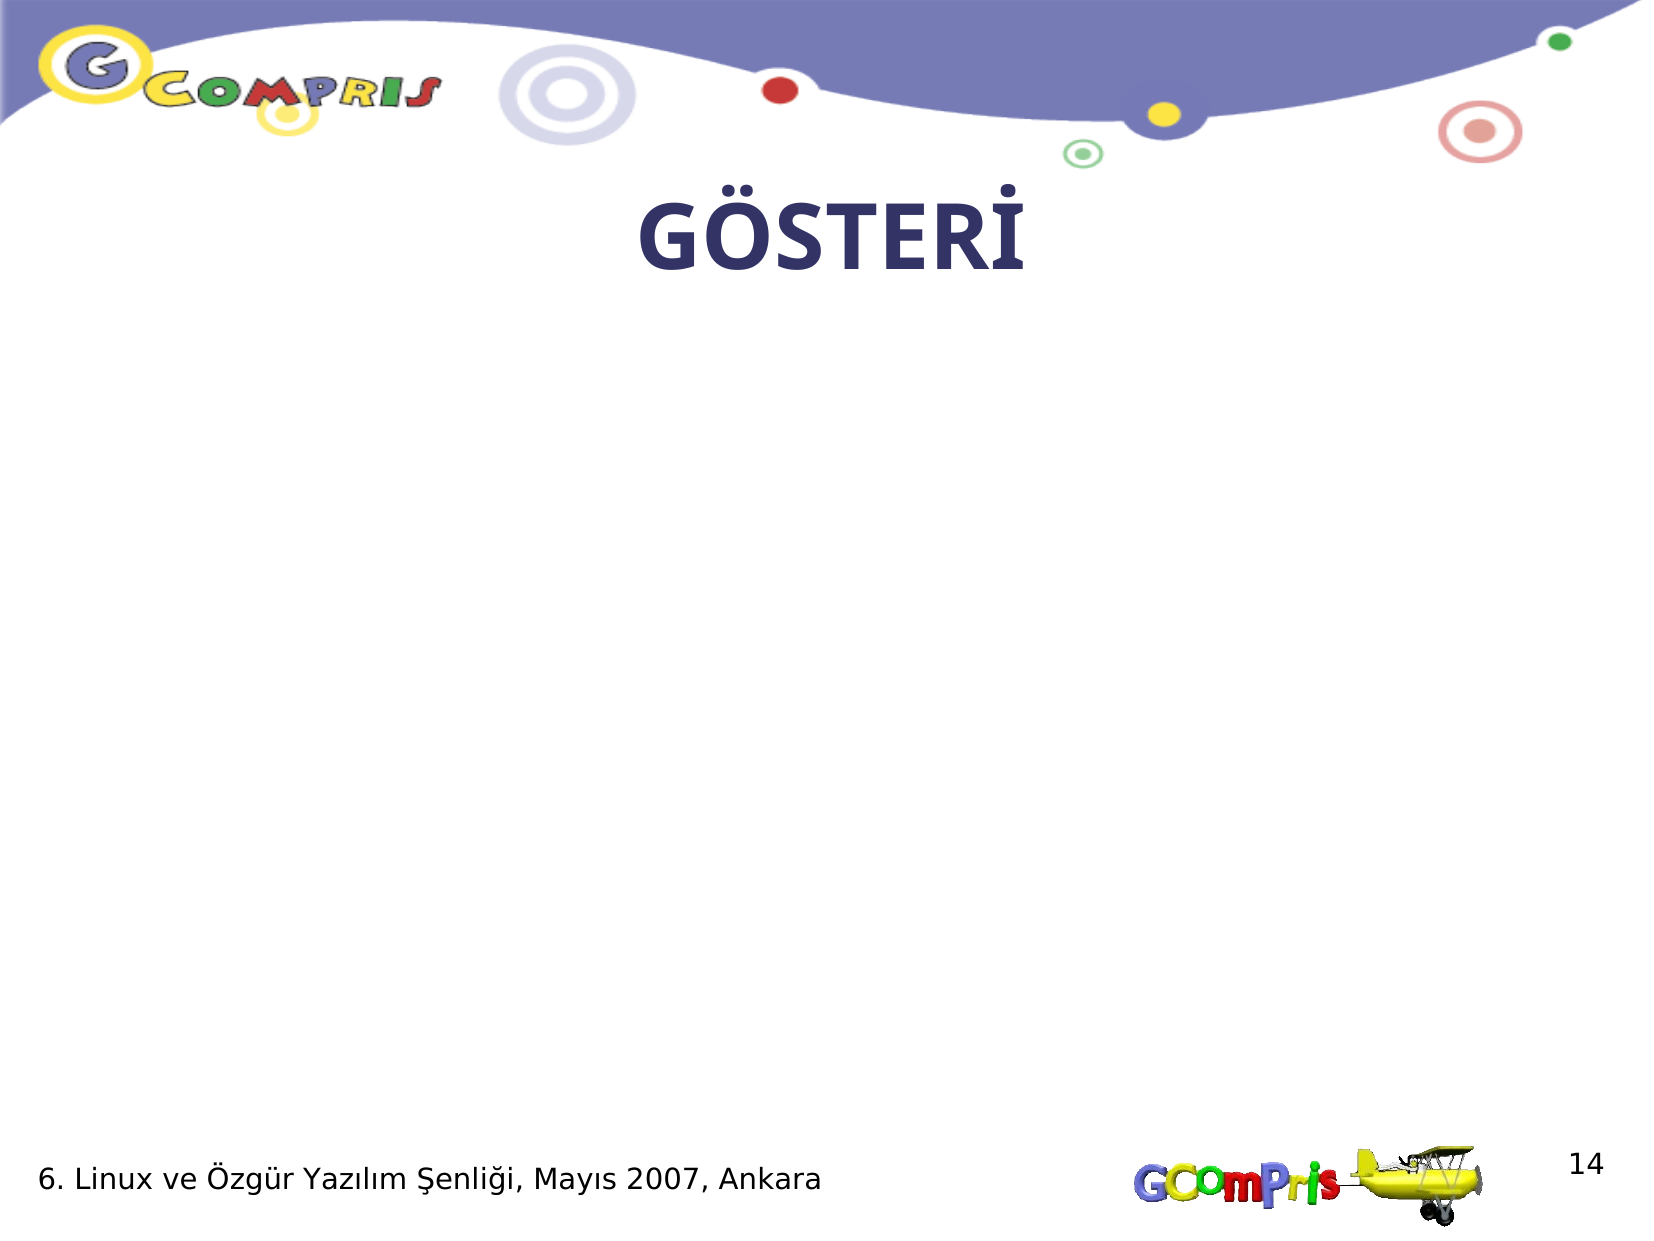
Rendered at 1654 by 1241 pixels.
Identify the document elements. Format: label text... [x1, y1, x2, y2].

picture [1125, 1124, 1494, 1238]
picture [0, 0, 1654, 192]
title GÖSTERİ [86, 137, 1576, 331]
